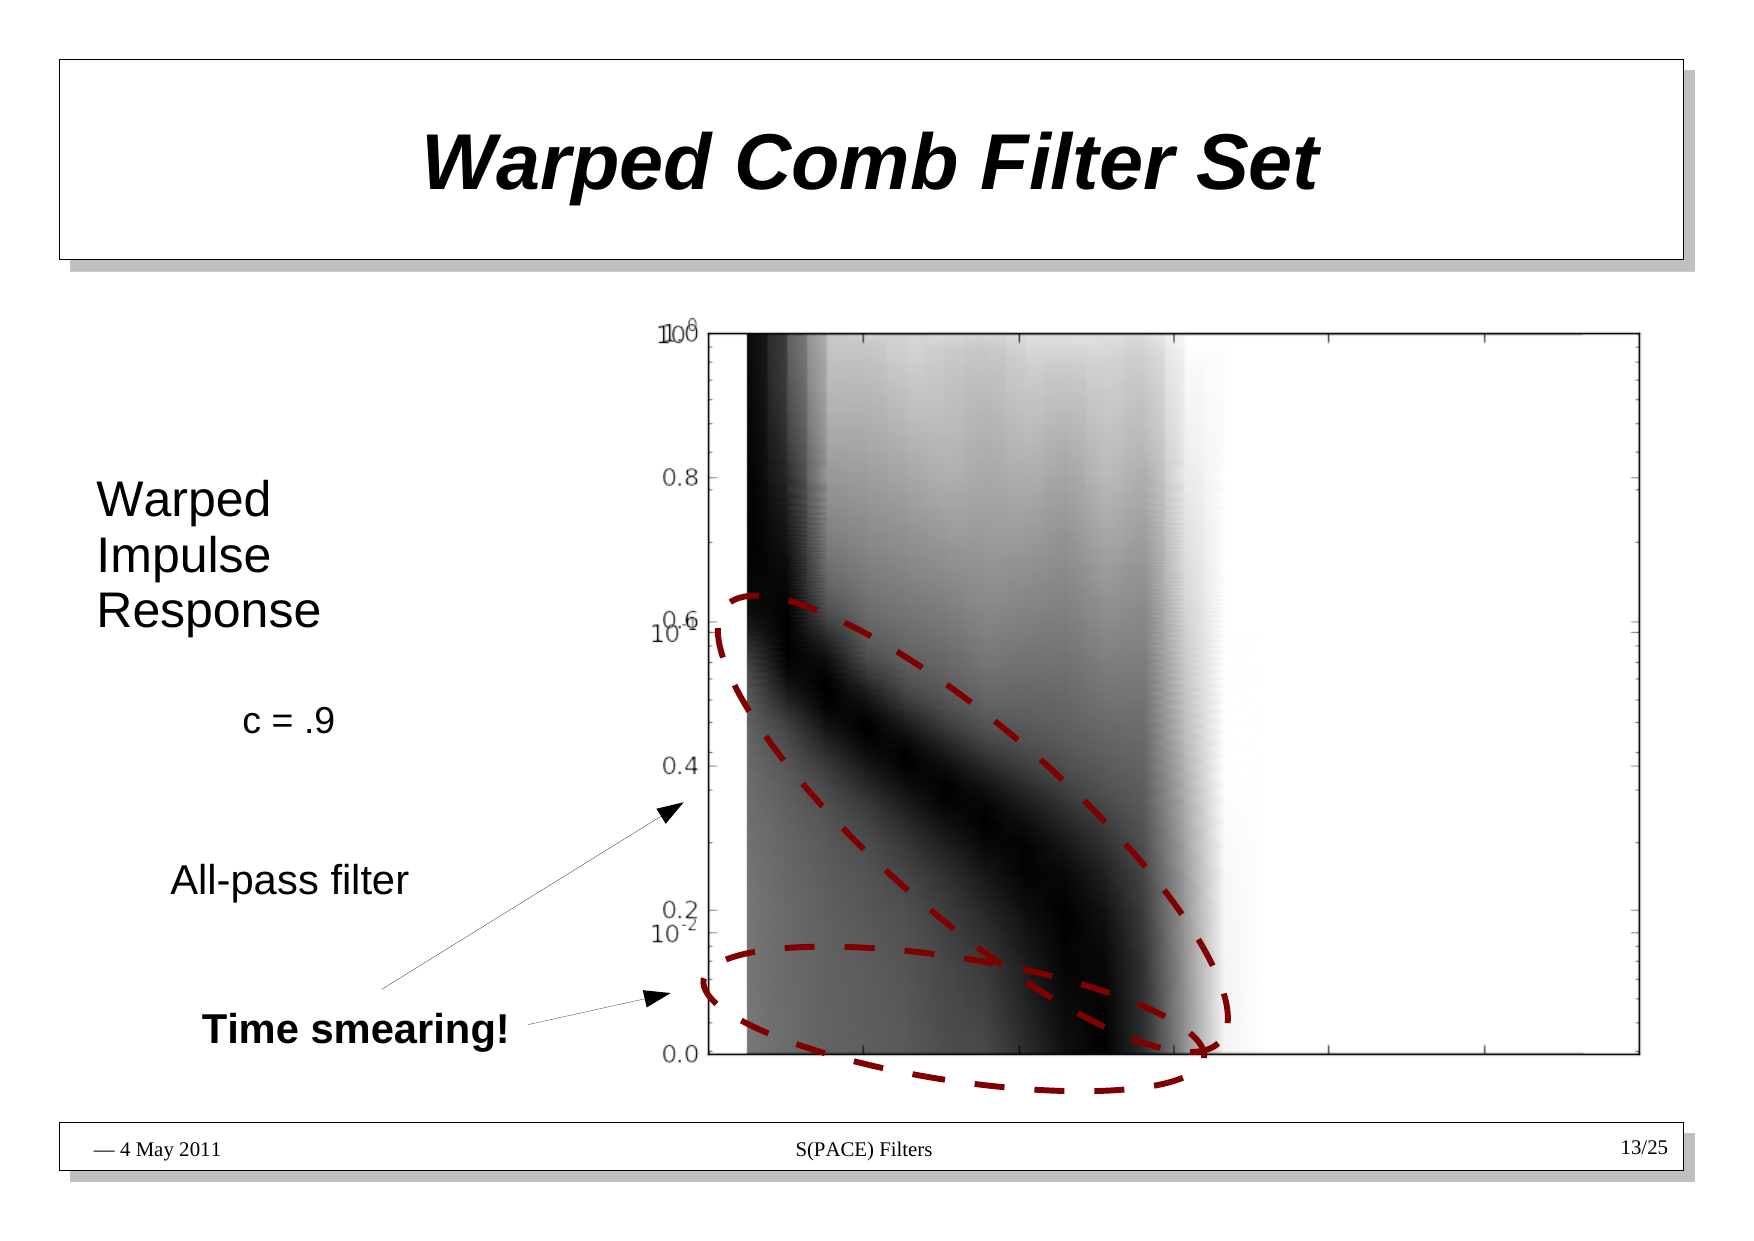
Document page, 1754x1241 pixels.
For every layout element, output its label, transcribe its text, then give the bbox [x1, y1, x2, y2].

text_box Warped Impulse Response [96, 471, 366, 639]
text_box c = .9 [242, 699, 336, 742]
text_box Time smearing! [201, 1006, 510, 1053]
text_box All-pass filter [170, 857, 410, 904]
picture [558, 243, 1754, 1144]
title Warped Comb Filter Set [59, 59, 1684, 266]
